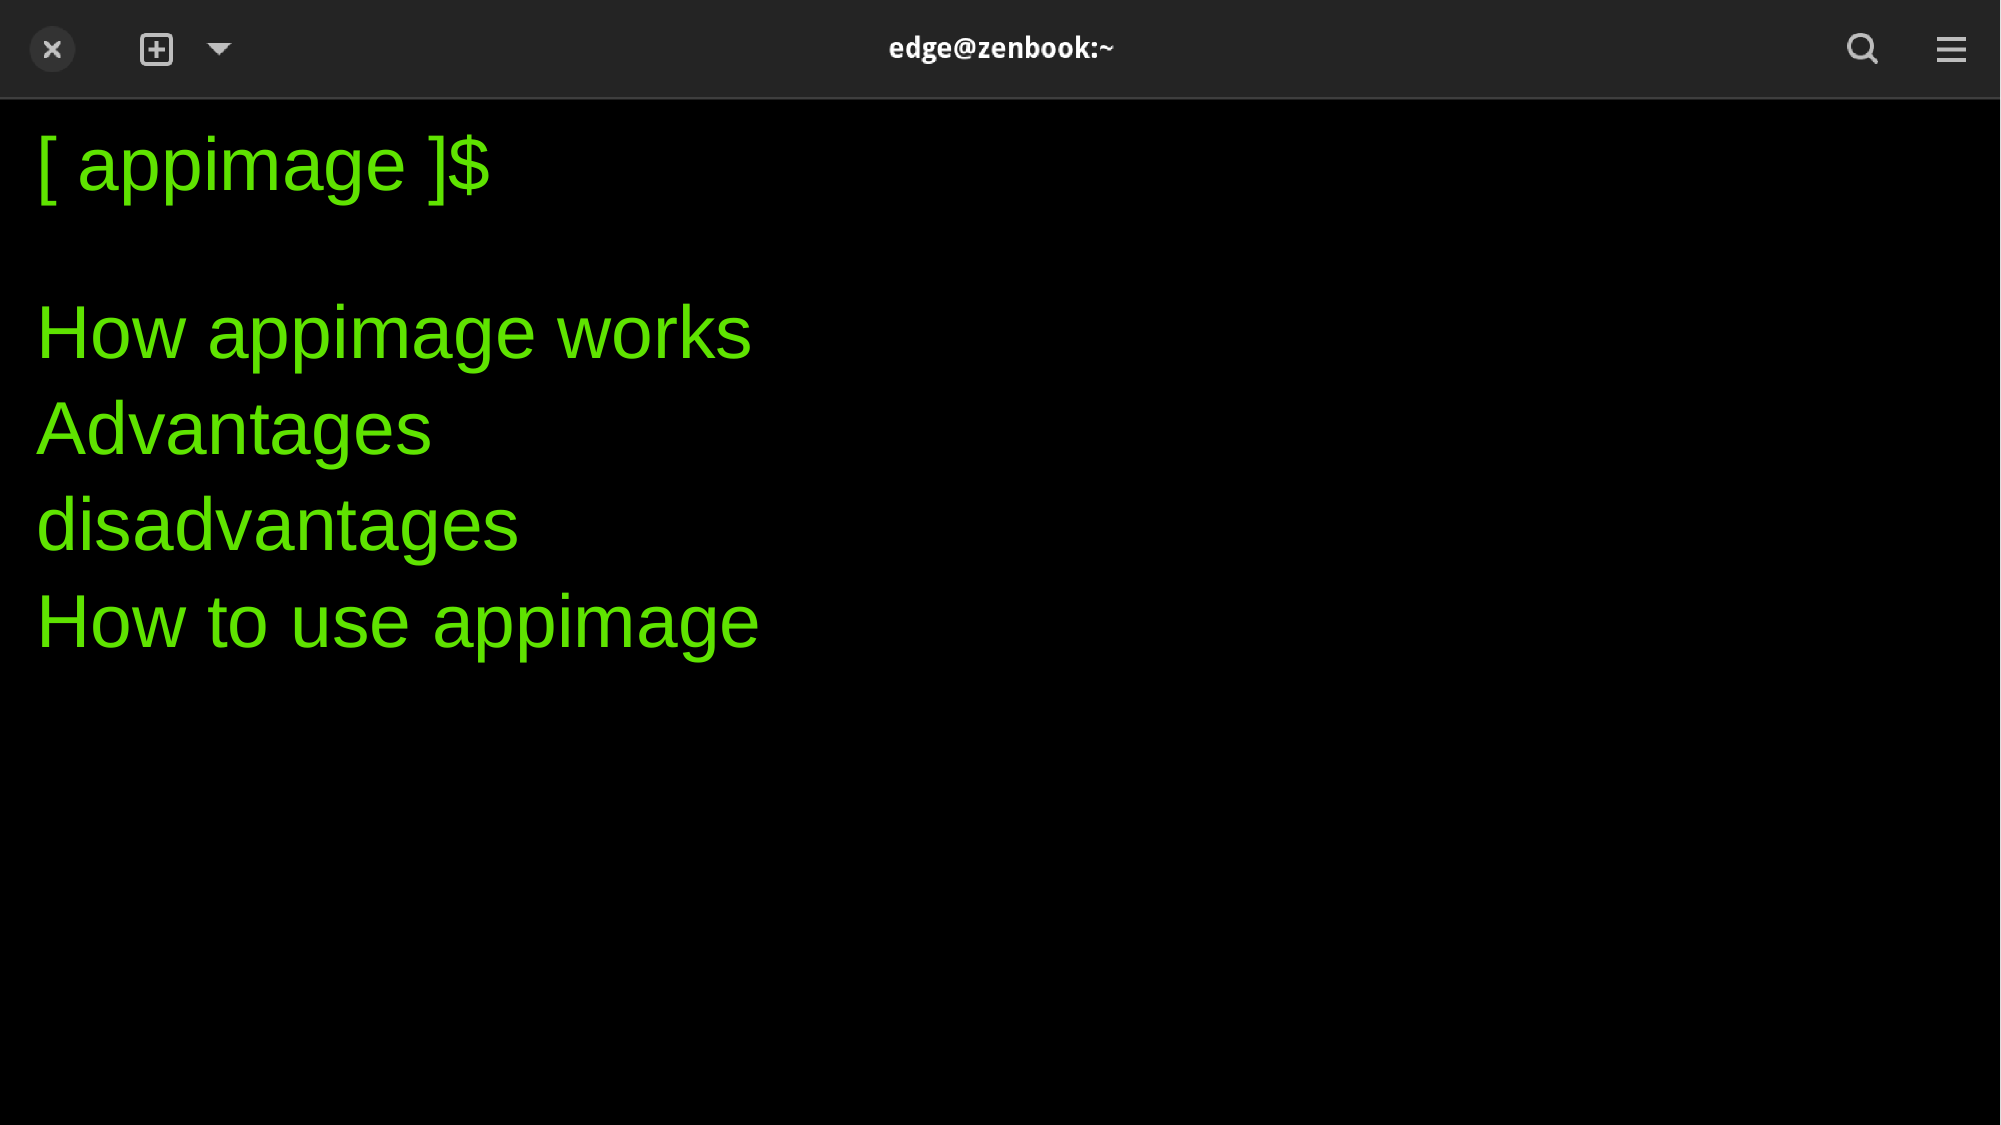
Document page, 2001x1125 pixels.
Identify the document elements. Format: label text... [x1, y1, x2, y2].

subtitle [ appimage ]$ How appimage works Advantages disadvantages How to use appimage [21, 122, 1980, 1108]
picture [0, 0, 2001, 1125]
